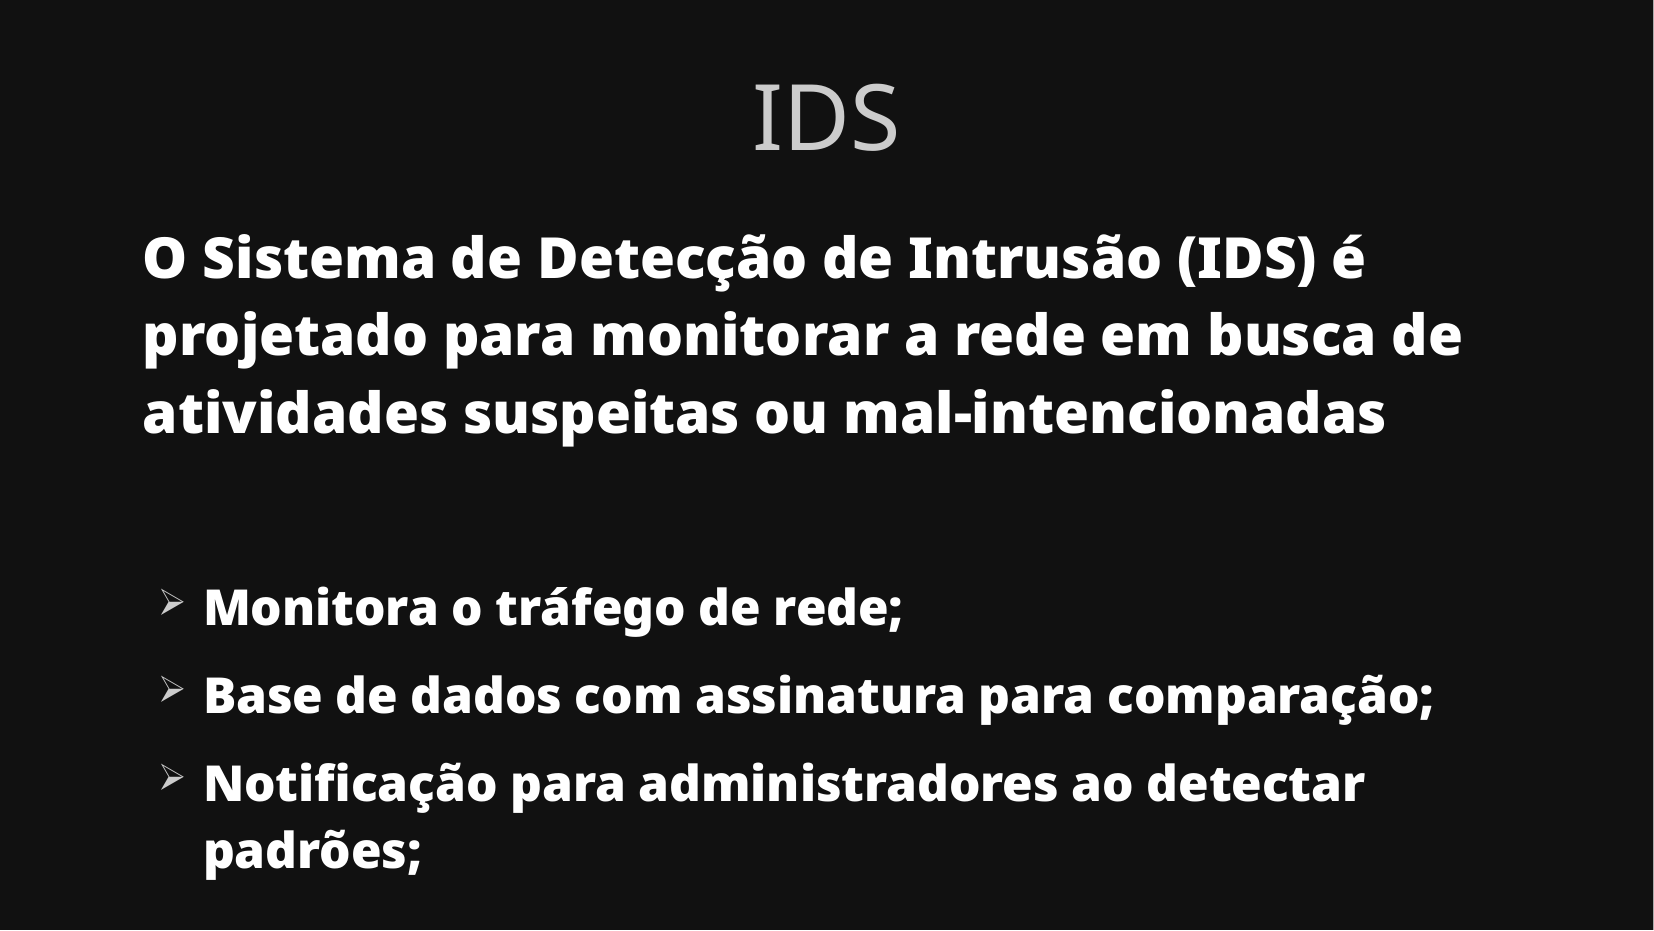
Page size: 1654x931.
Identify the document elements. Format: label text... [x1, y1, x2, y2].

list O Sistema de Detecção de Intrusão (IDS) é projetado para monitorar a rede em busca de atividades suspeitas ou mal-intencionadas Monitora o tráfego de rede; Base de dados com assinatura para comparação; Notificação para administradores ao detectar padrões; [82, 217, 1571, 886]
title IDS [82, 37, 1571, 193]
